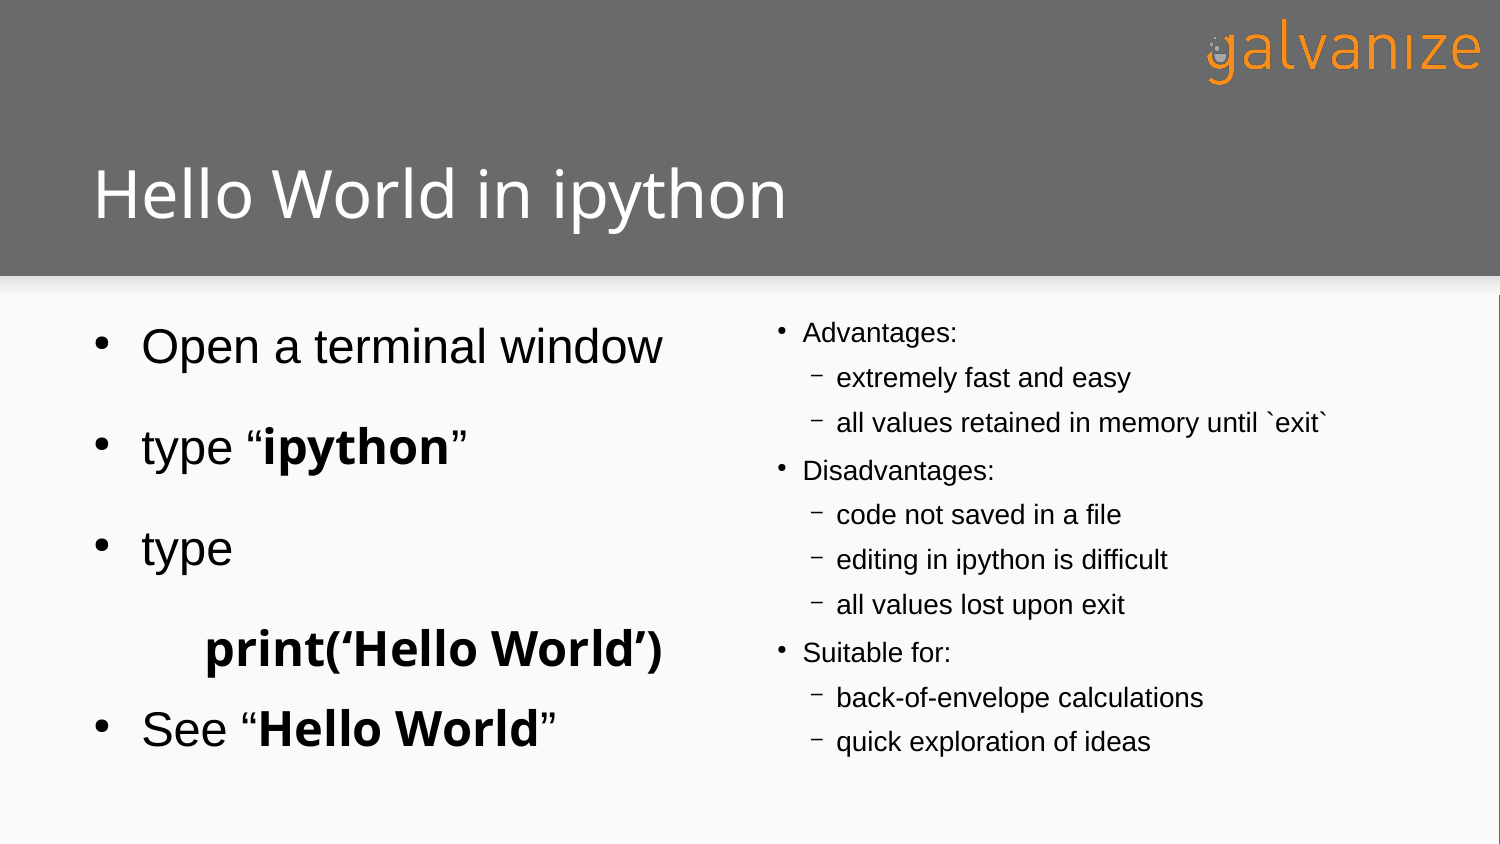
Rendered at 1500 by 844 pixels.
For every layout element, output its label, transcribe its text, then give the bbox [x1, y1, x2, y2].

title Hello World in ipython [77, 121, 1427, 248]
list Advantages: extremely fast and easy all values retained in memory until `exit` Disadvantages: code not saved in a file editing in ipython is difficult all values lost upon exit Suitable for: back-of-envelope calculations quick exploration of ideas [768, 314, 1427, 760]
picture [1207, 19, 1480, 85]
list Open a terminal window type “ipython” type print(‘Hello World’) See “Hello World” [77, 314, 736, 760]
